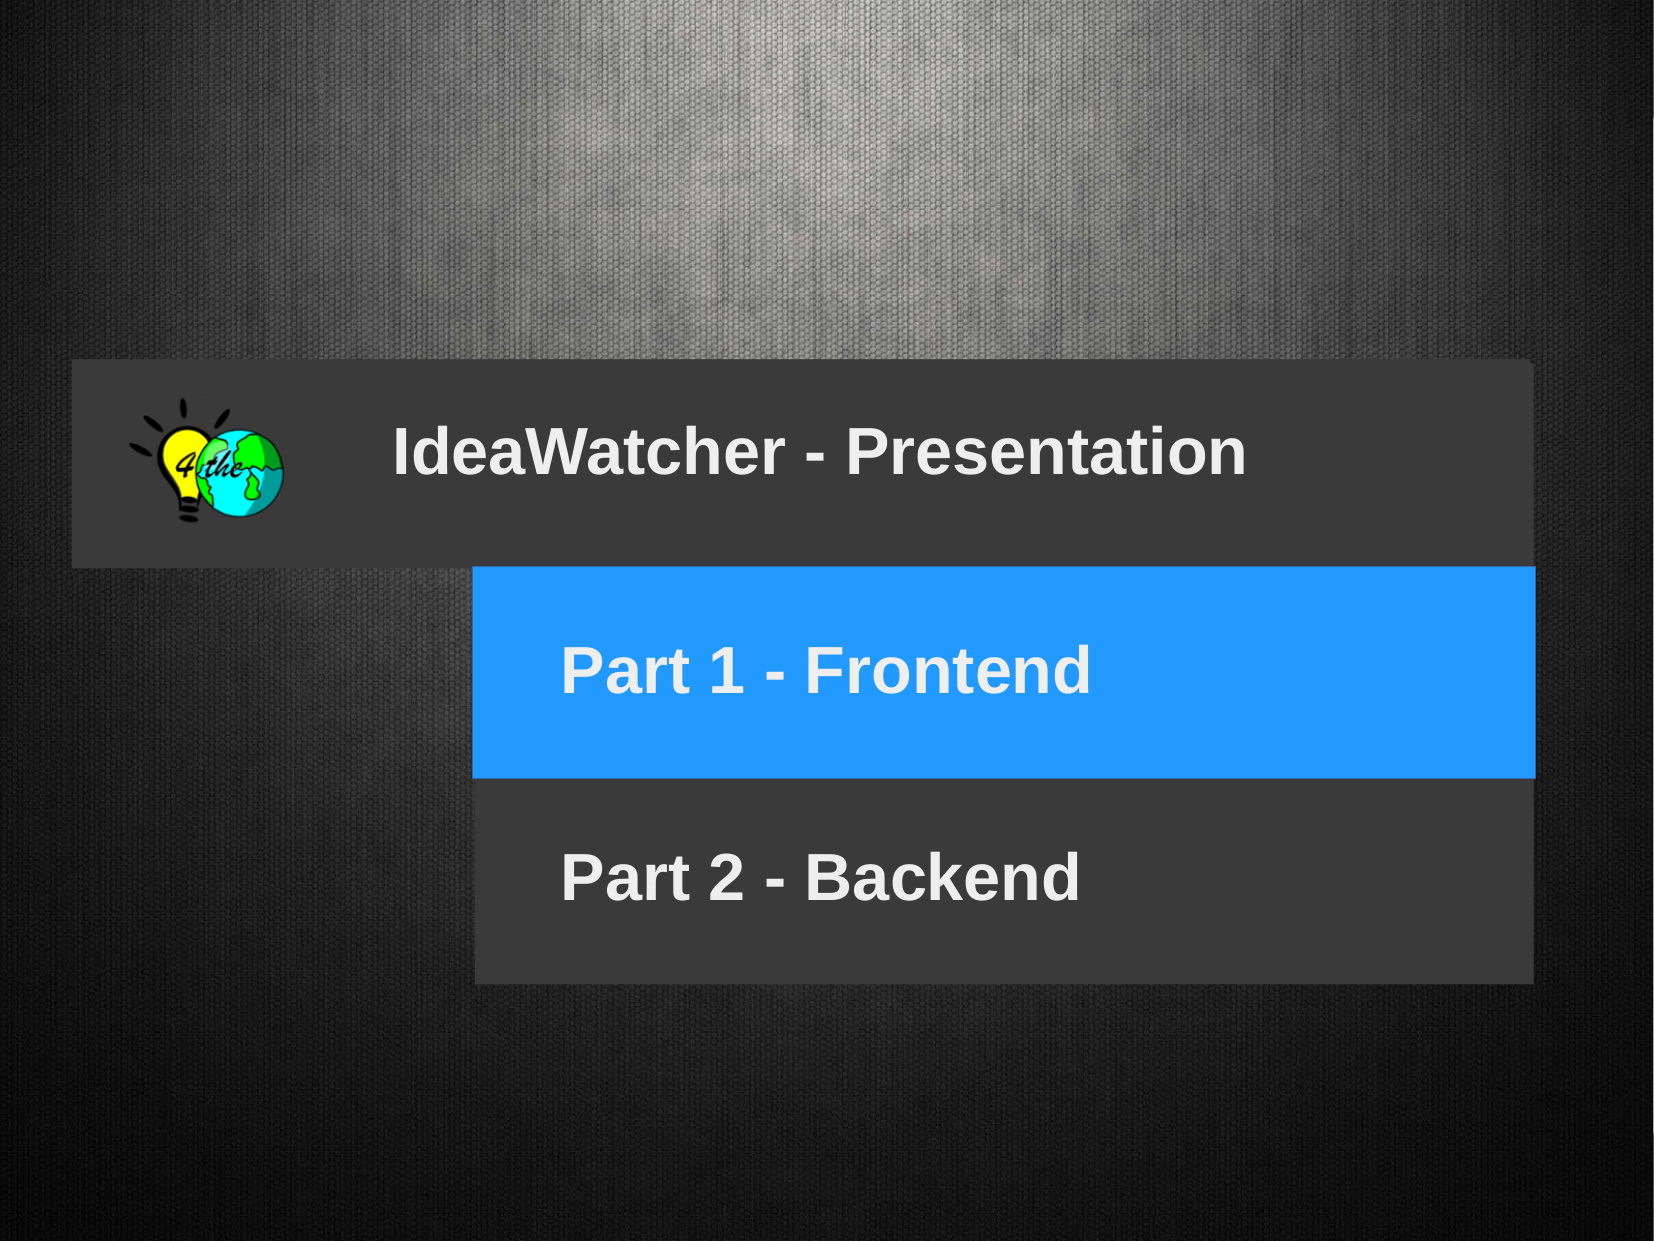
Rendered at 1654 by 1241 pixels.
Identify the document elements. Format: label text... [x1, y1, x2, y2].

text_box Part 1 - Frontend [545, 625, 1441, 790]
text_box IdeaWatcher - Presentation [377, 406, 1501, 571]
text_box Part 2 - Backend [545, 832, 1453, 922]
picture [0, 0, 1654, 1241]
text_box [472, 566, 1536, 779]
